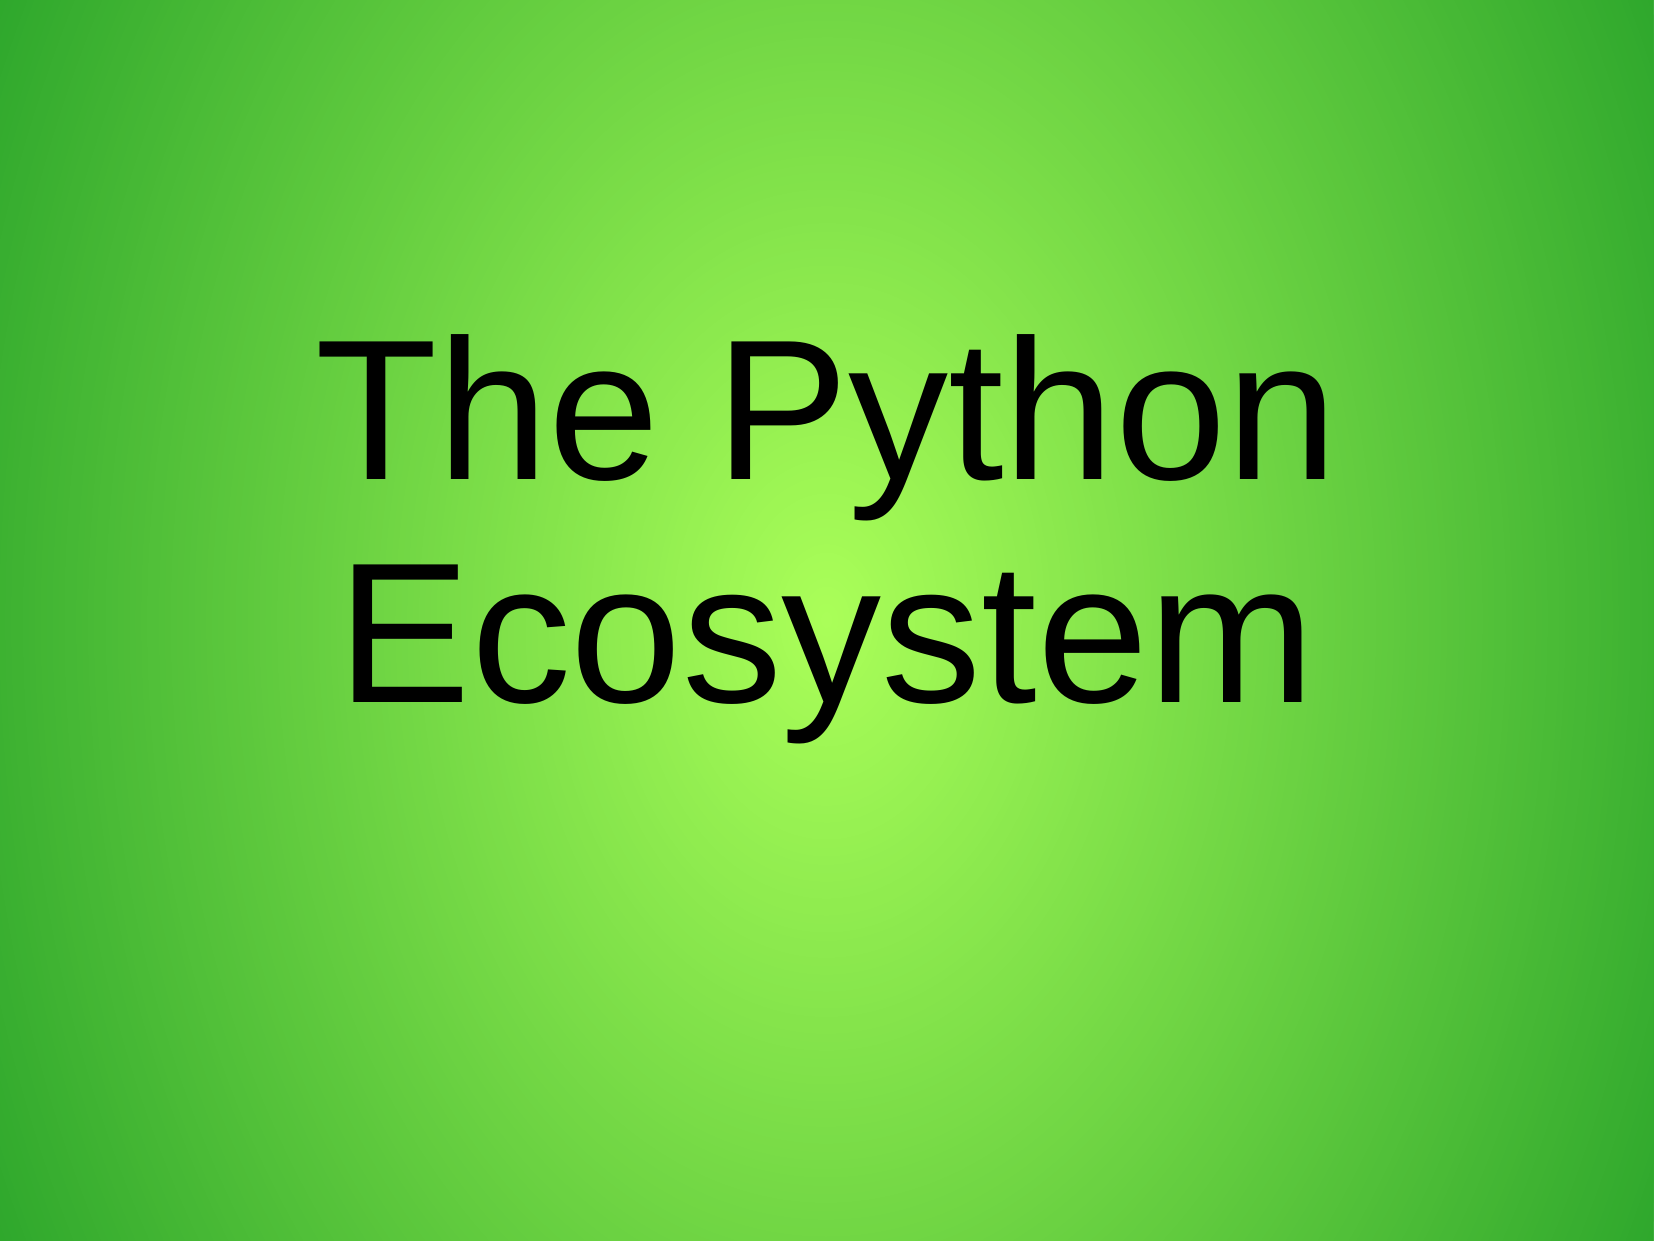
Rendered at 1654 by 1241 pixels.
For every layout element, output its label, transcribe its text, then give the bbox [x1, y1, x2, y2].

subtitle The Python Ecosystem [82, 47, 1571, 997]
